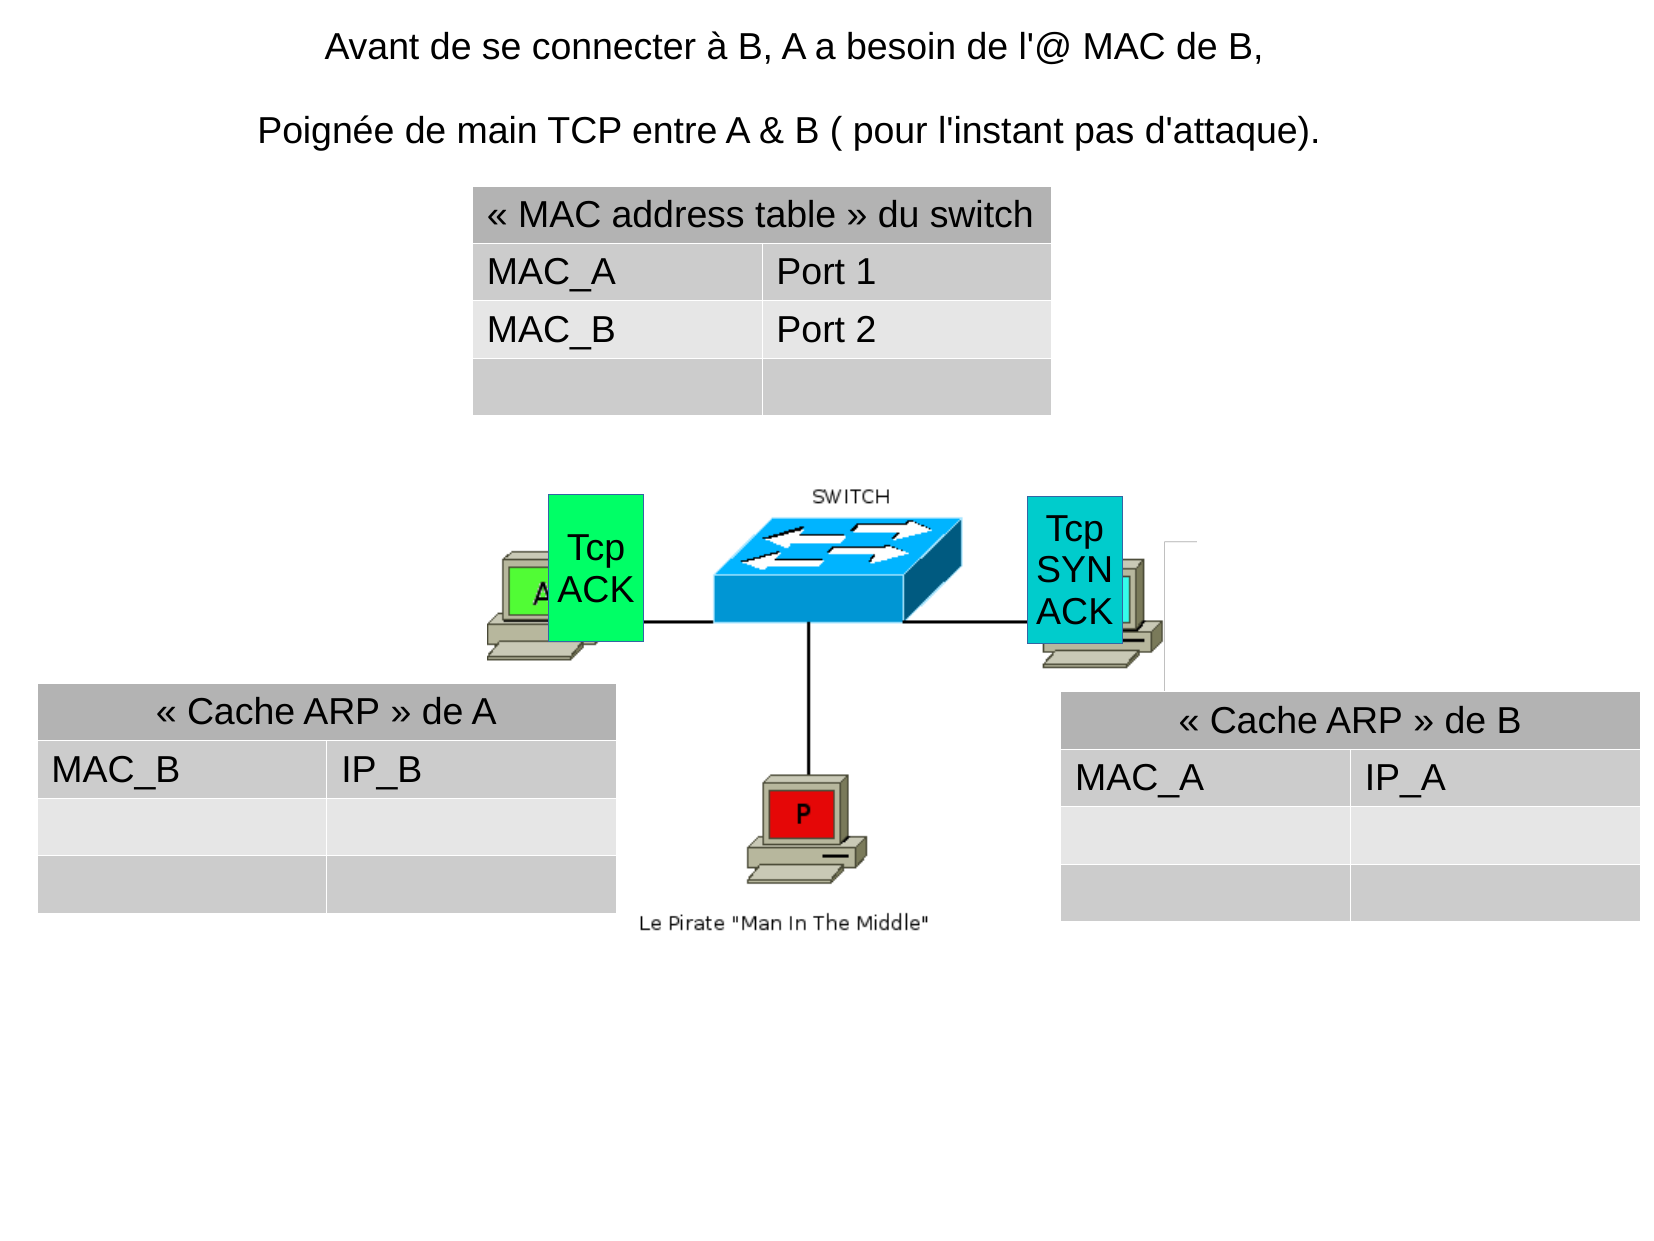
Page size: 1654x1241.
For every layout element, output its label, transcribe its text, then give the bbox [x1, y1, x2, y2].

table_cell [763, 359, 1051, 415]
table_cell [1351, 807, 1640, 864]
table_cell Port 2 [763, 301, 1051, 358]
table_cell [38, 856, 326, 913]
table_cell [327, 856, 616, 913]
table_cell [327, 799, 616, 855]
table_cell [38, 799, 326, 855]
table_cell MAC_A [473, 244, 762, 300]
table_cell MAC_B [38, 741, 326, 798]
table_cell IP_B [327, 741, 616, 798]
table_header « Cache ARP » de B [1061, 692, 1640, 749]
table_cell [1351, 865, 1640, 921]
table_cell [1061, 807, 1350, 864]
text_box Avant de se connecter à B, A a besoin de l'@ MAC de B, Poignée de main TCP entre A & B ( pour l'instant pas d'attaque). [242, 18, 1347, 201]
table_cell Port 1 [763, 244, 1051, 300]
table_cell [1061, 865, 1350, 921]
table_header « MAC address table » du switch [473, 187, 1051, 243]
table_cell [473, 359, 762, 415]
picture [487, 348, 1197, 938]
text_box Tcp SYN ACK [1027, 496, 1123, 644]
table_cell MAC_A [1061, 750, 1350, 806]
table_cell MAC_B [473, 301, 762, 358]
table_header « Cache ARP » de A [38, 684, 616, 740]
text_box Tcp ACK [548, 494, 644, 642]
table_cell IP_A [1351, 750, 1640, 806]
